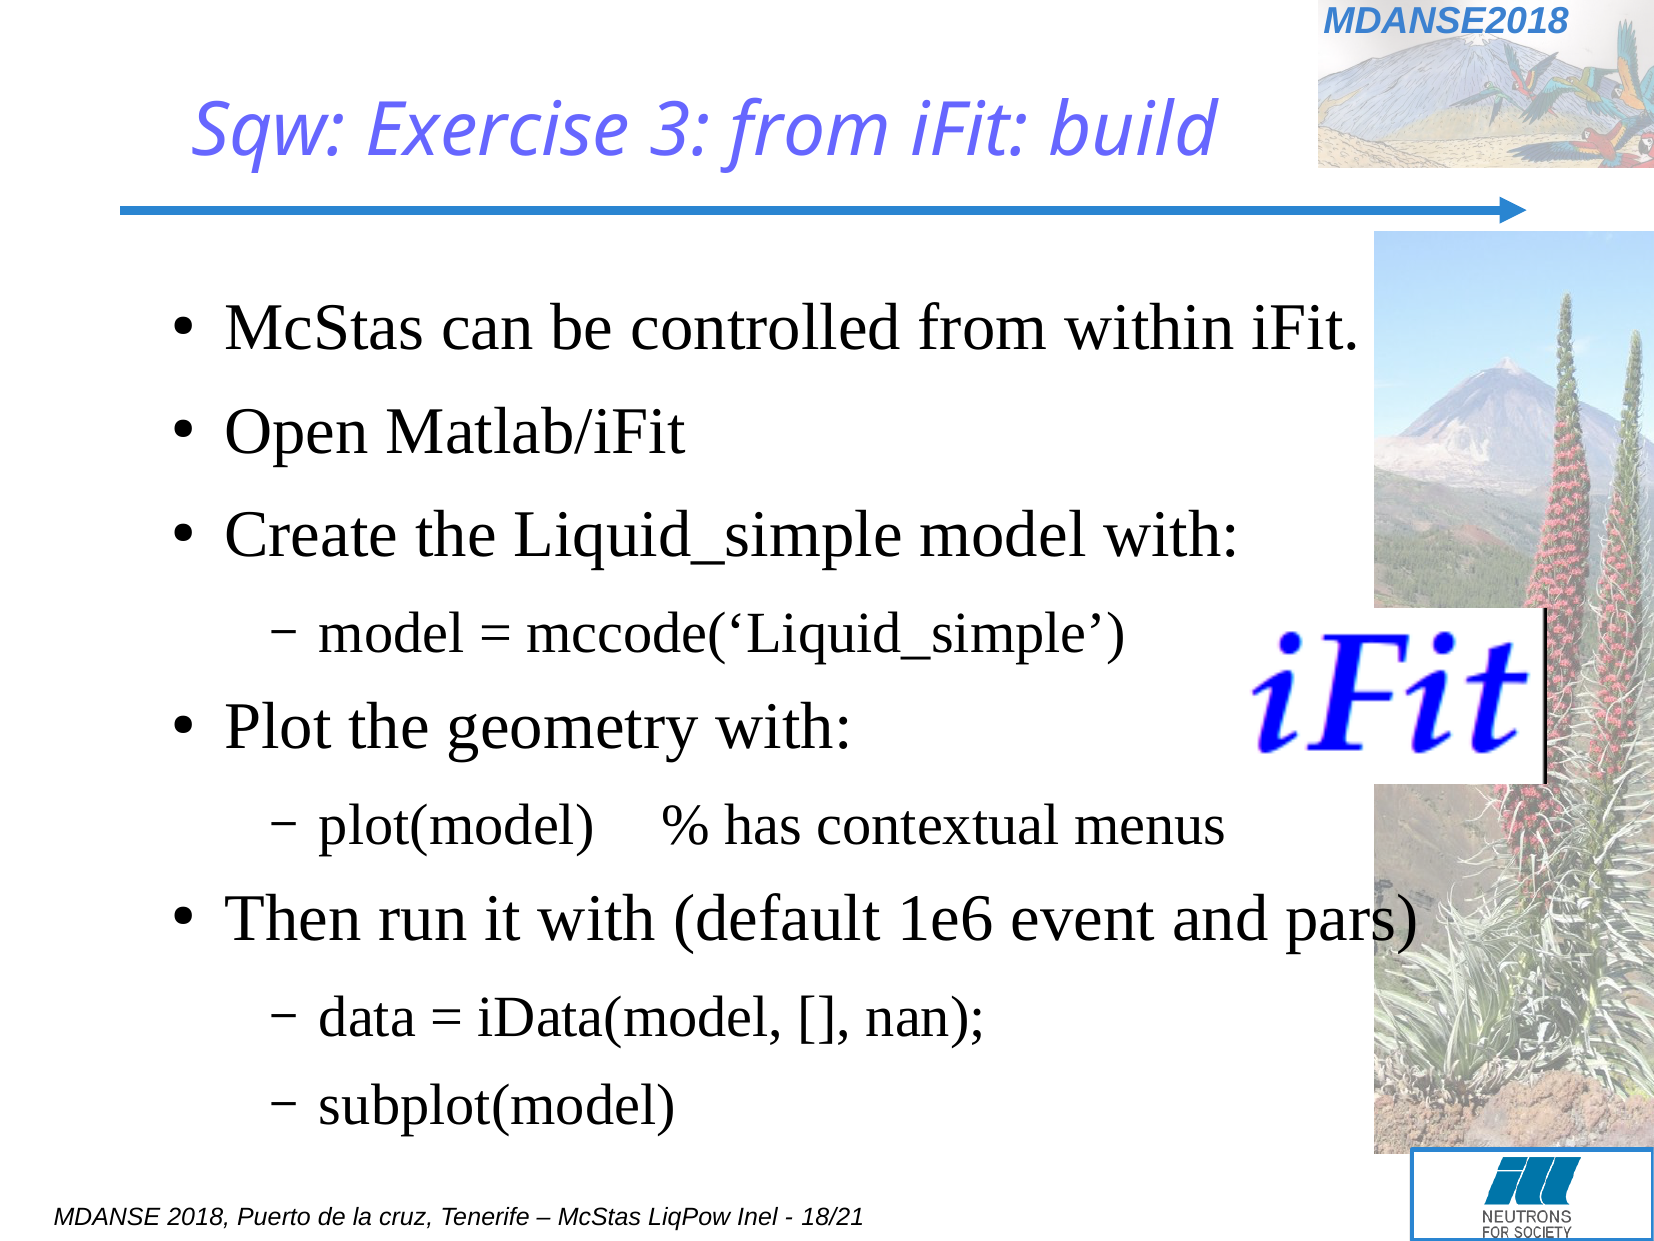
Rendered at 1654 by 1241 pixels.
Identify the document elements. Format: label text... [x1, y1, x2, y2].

list McStas can be controlled from within iFit. Open Matlab/iFit Create the Liquid_simple model with: model = mccode(‘Liquid_simple’) Plot the geometry with: plot(model) % has contextual menus Then run it with (default 1e6 event and pars) data = iData(model, [], nan); subplot(model) [82, 290, 1571, 1138]
picture [1229, 608, 1547, 784]
picture [1479, 1153, 1583, 1241]
title Sqw: Exercise 3: from iFit: build [82, 49, 1328, 203]
